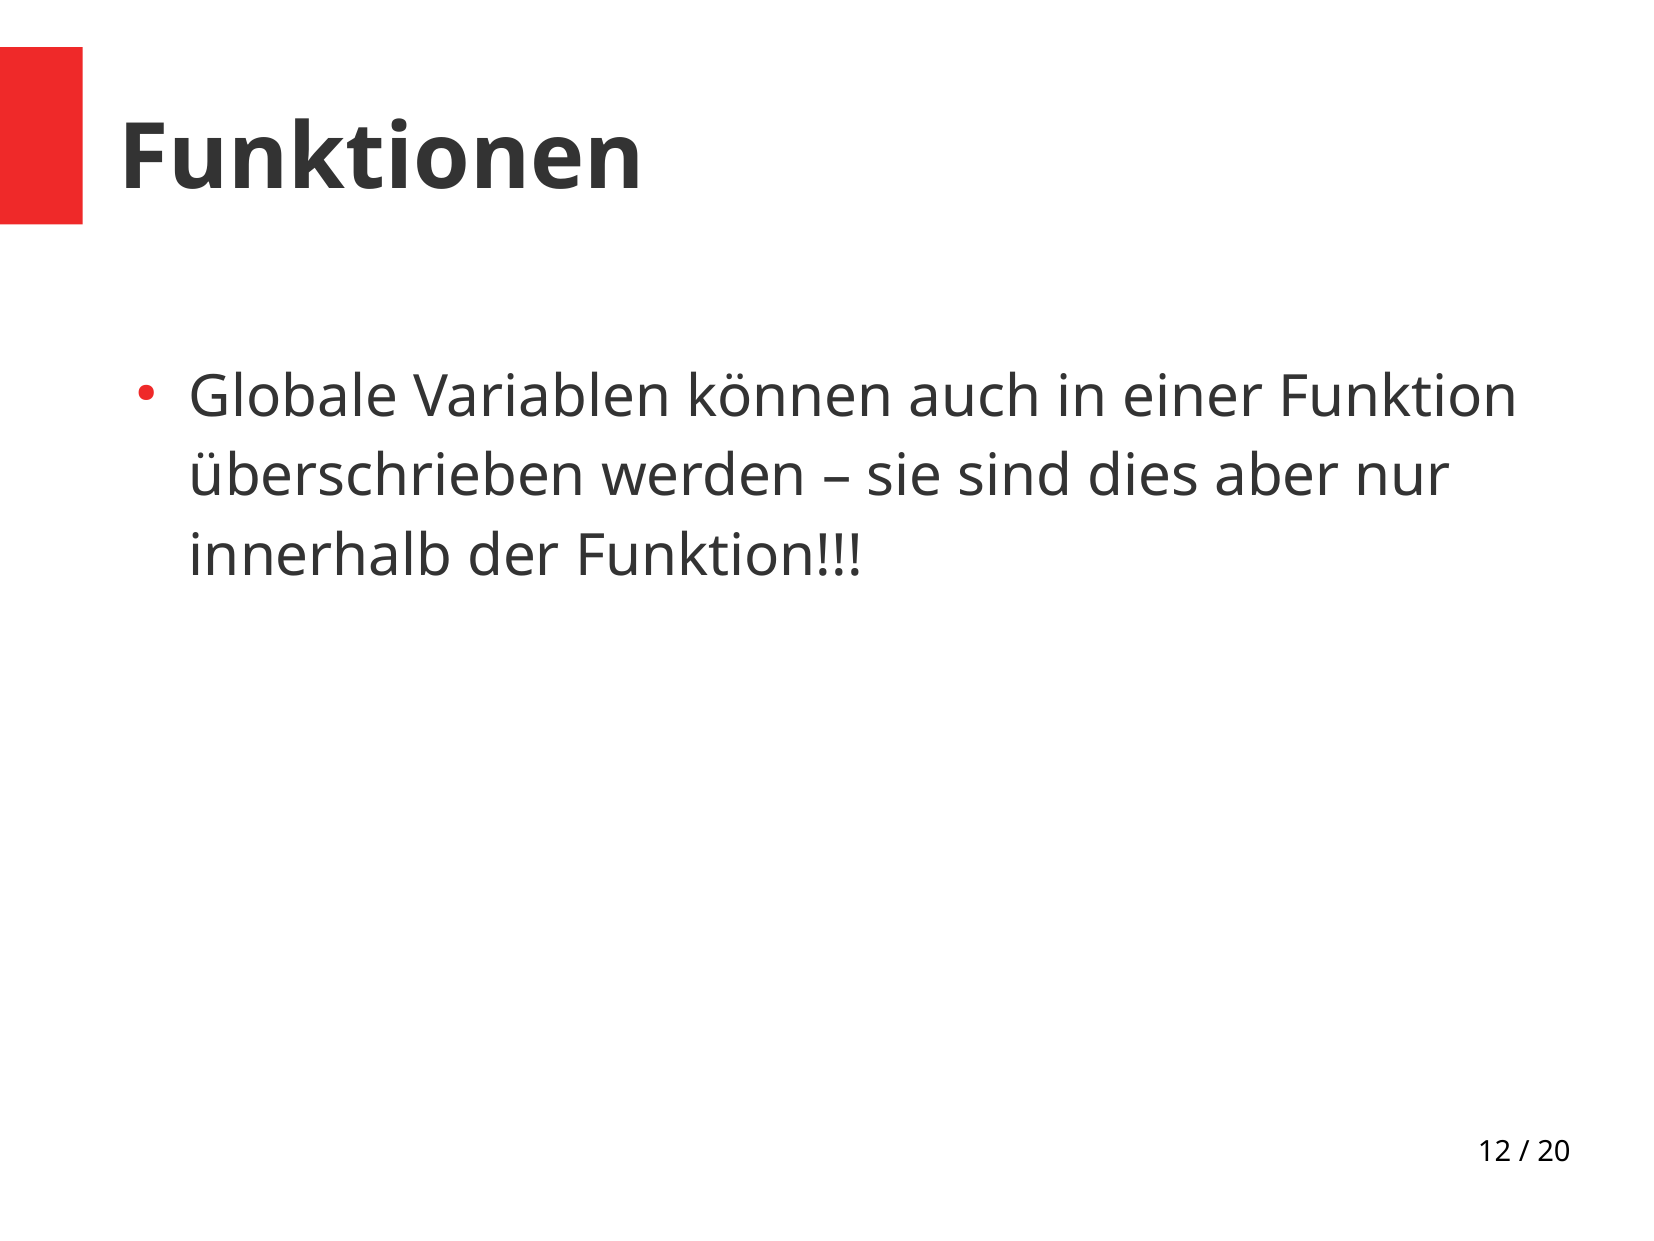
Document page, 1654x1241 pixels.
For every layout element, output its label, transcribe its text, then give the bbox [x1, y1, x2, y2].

title Funktionen [118, 49, 1571, 257]
list Globale Variablen können auch in einer Funktion überschrieben werden – sie sind dies aber nur innerhalb der Funktion!!! [118, 354, 1536, 1074]
